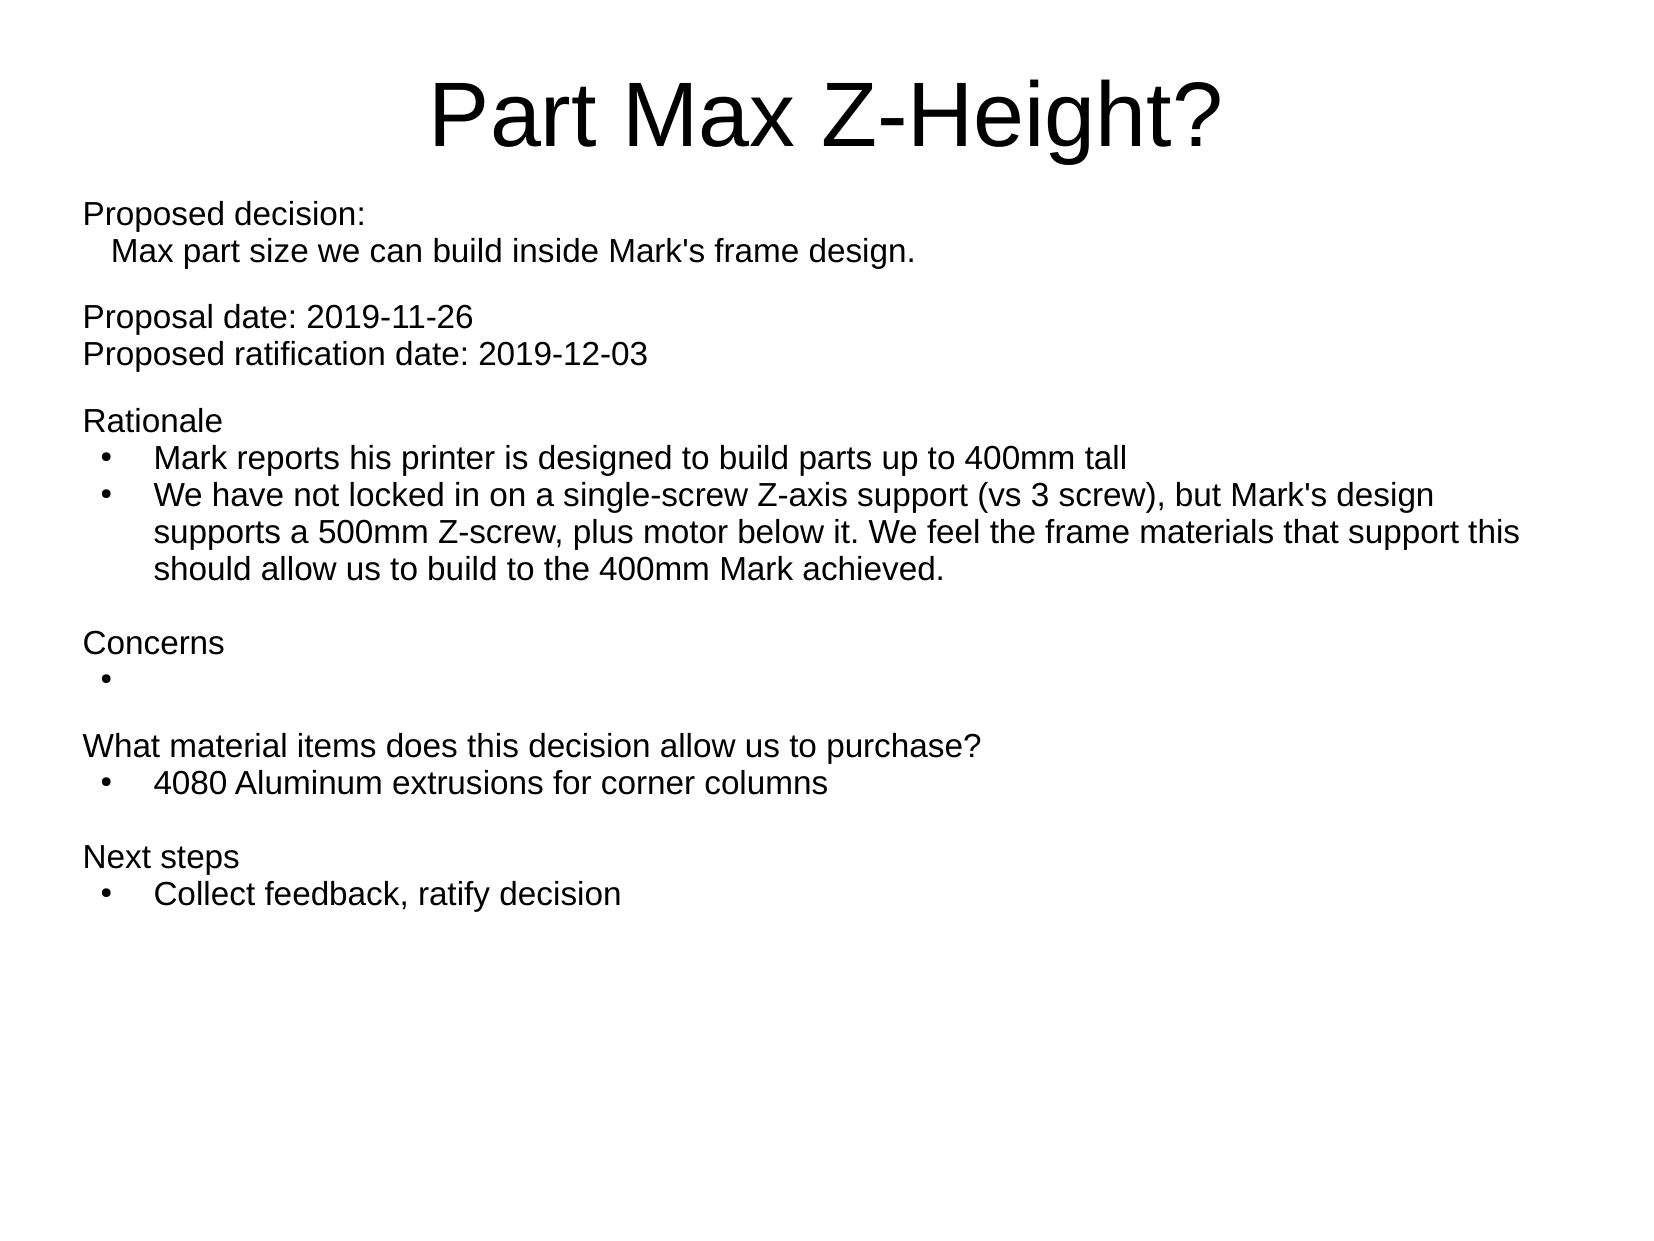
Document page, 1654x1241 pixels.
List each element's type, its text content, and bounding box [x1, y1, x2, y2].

list Proposed decision: Max part size we can build inside Mark's frame design. Proposal date: 2019-11-26 Proposed ratification date: 2019-12-03 Rationale Mark reports his printer is designed to build parts up to 400mm tall We have not locked in on a single-screw Z-axis support (vs 3 screw), but Mark's design supports a 500mm Z-screw, plus motor below it. We feel the frame materials that support this should allow us to build to the 400mm Mark achieved. Concerns What material items does this decision allow us to purchase? 4080 Aluminum extrusions for corner columns Next steps Collect feedback, ratify decision [82, 195, 1571, 1014]
title Part Max Z-Height? [82, 49, 1571, 181]
